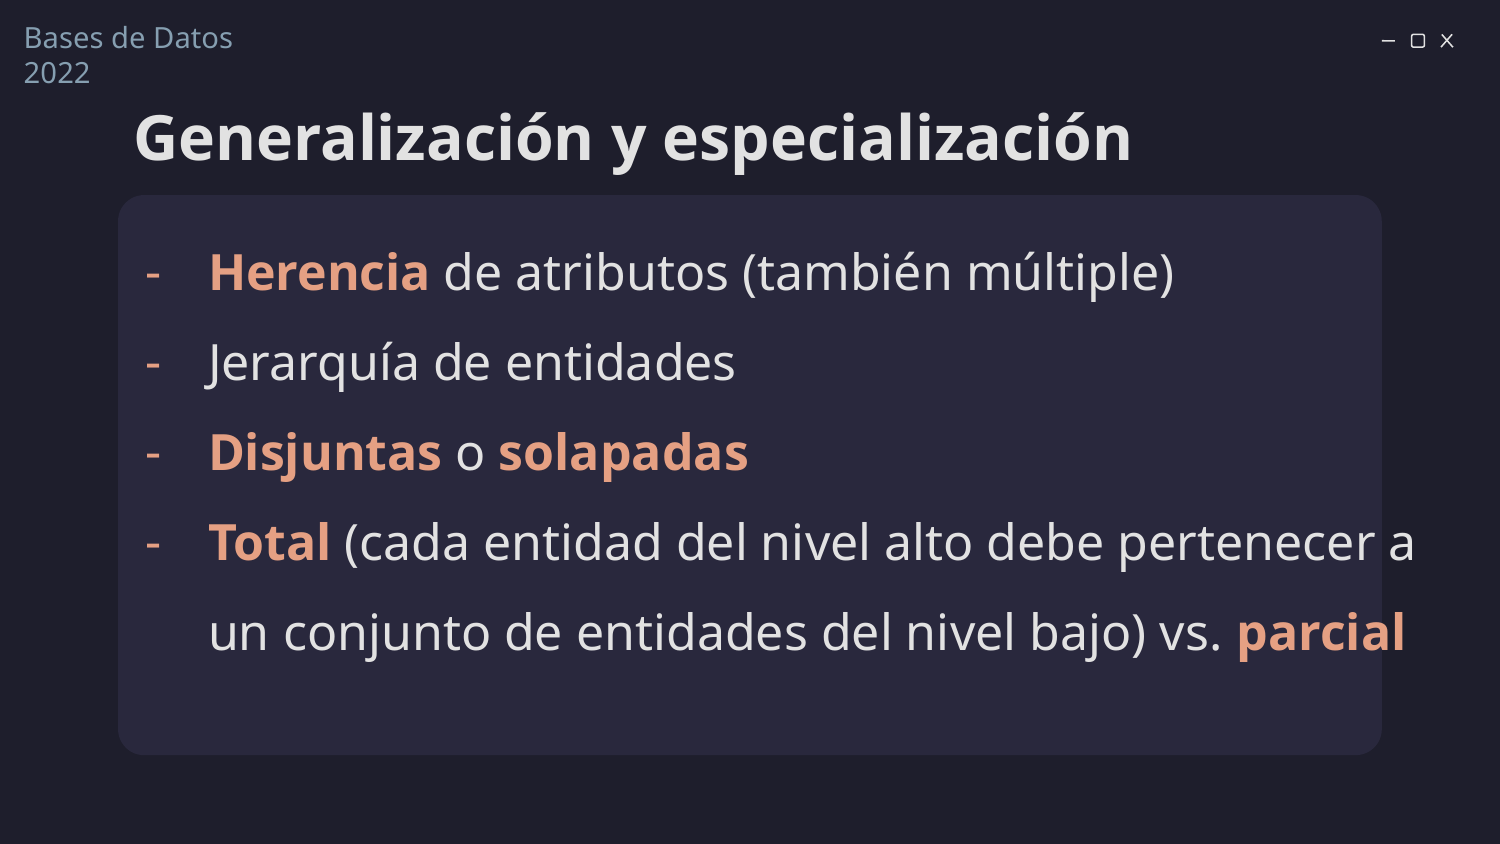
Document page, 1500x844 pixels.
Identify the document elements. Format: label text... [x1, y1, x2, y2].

list Herencia de atributos (también múltiple) Jerarquía de entidades Disjuntas o solapadas Total (cada entidad del nivel alto debe pertenecer a un conjunto de entidades del nivel bajo) vs. parcial [118, 195, 1433, 750]
title Generalización y especialización [118, 88, 1382, 183]
